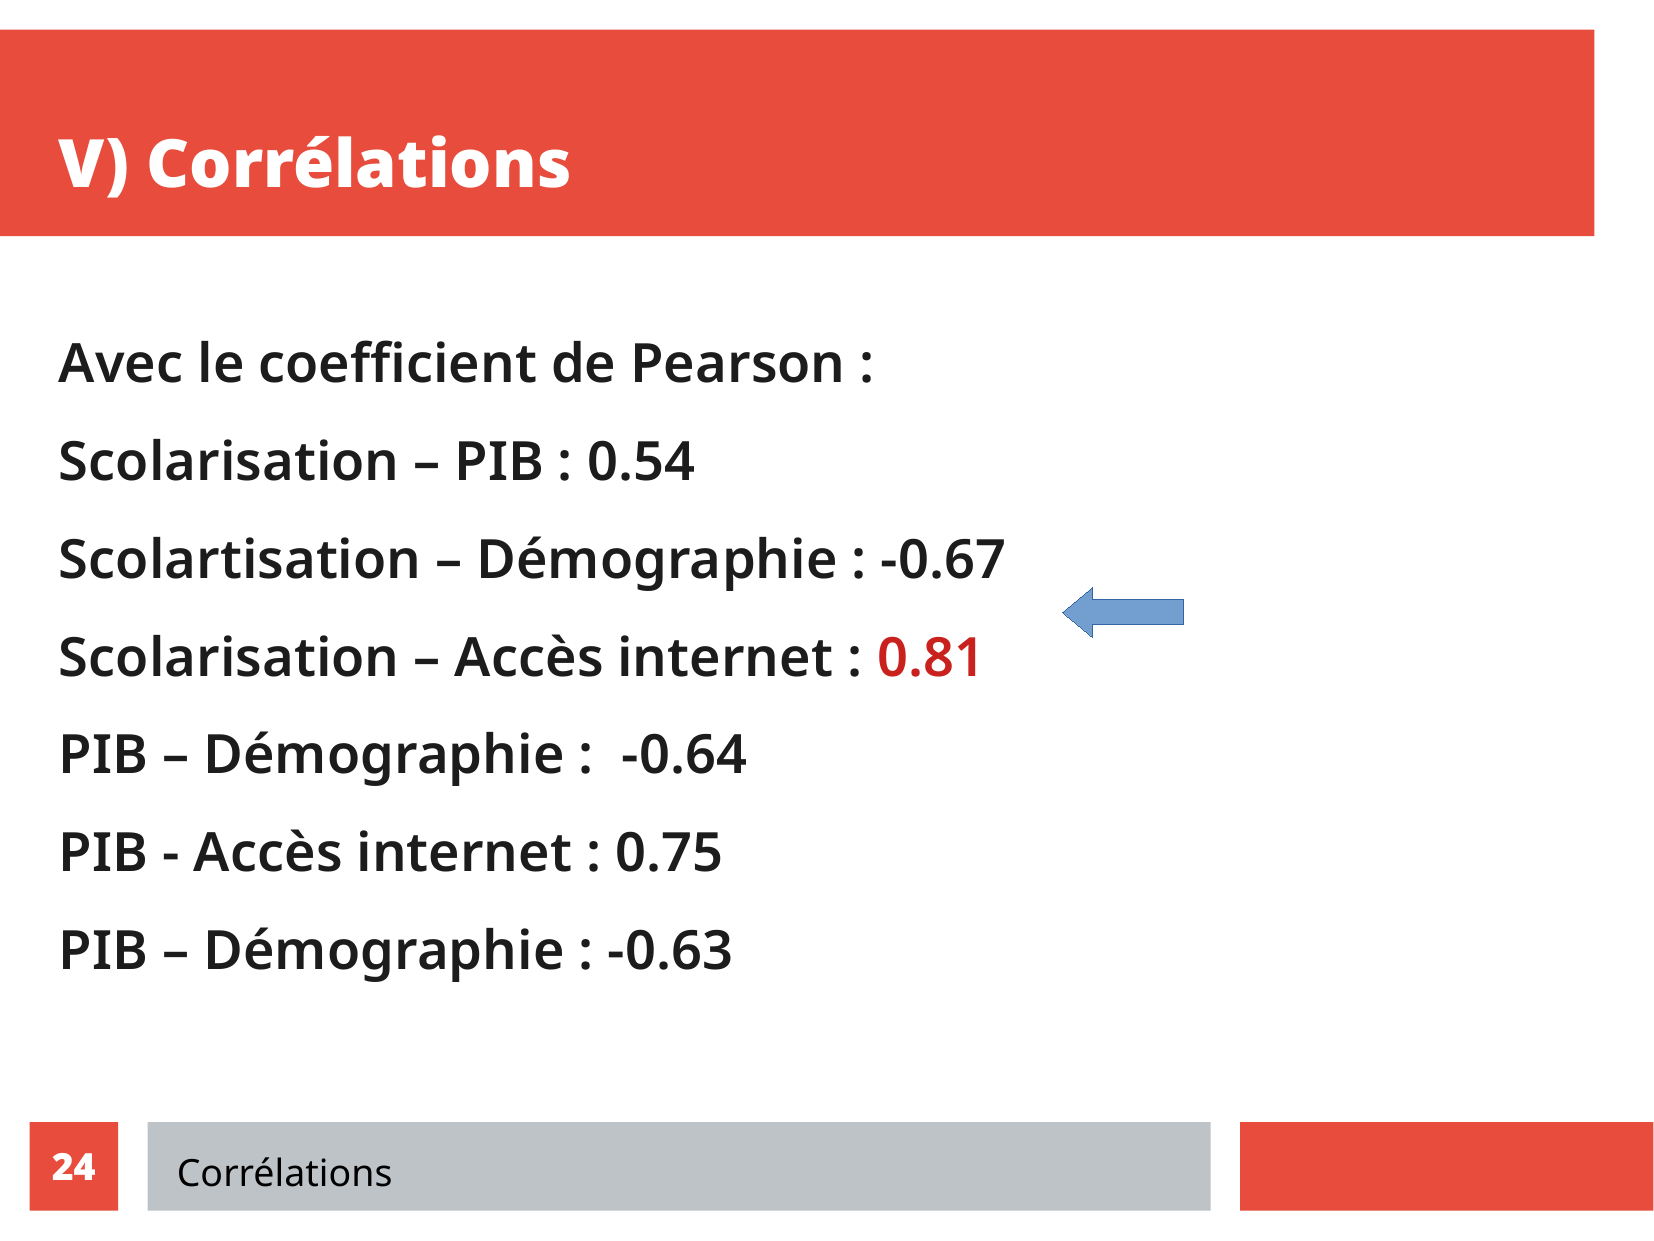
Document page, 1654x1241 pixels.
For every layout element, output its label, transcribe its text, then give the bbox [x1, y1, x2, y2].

text_box Corrélations [162, 1138, 577, 1197]
title V) Corrélations [59, 59, 1595, 207]
list Avec le coefficient de Pearson : Scolarisation – PIB : 0.54 Scolartisation – Démographie : -0.67 Scolarisation – Accès internet : 0.81 PIB – Démographie : -0.64 PIB - Accès internet : 0.75 PIB – Démographie : -0.63 [59, 324, 1565, 1093]
text_box [1062, 587, 1184, 638]
